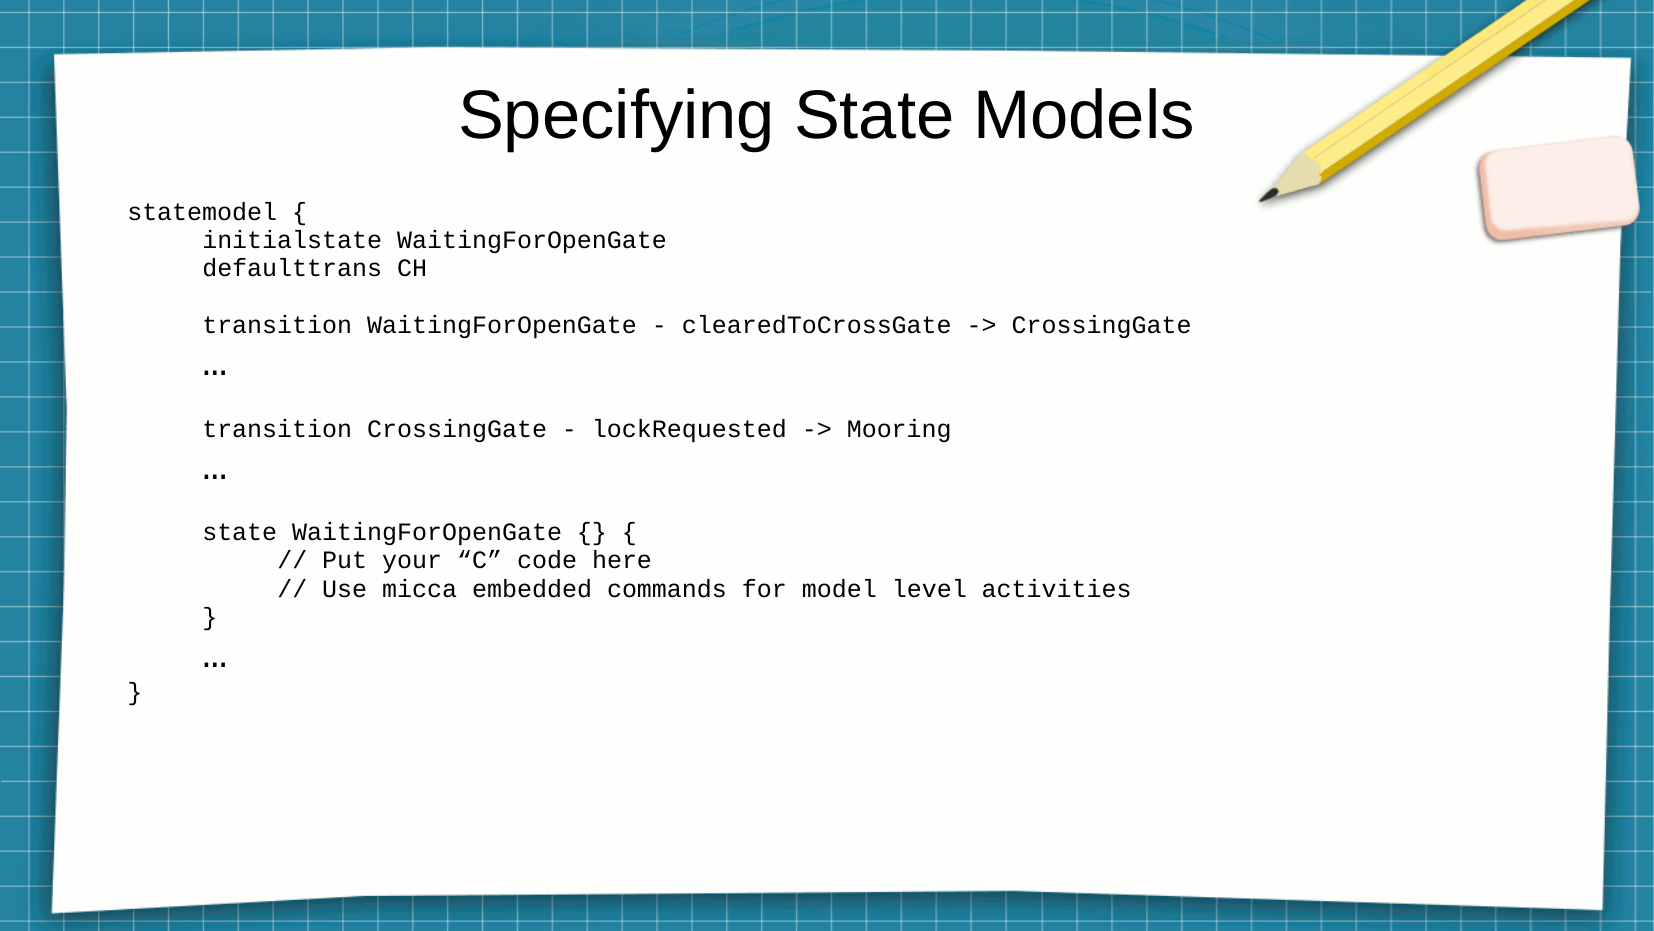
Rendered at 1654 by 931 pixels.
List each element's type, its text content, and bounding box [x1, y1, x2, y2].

title Specifying State Models [82, 37, 1571, 193]
picture [0, 0, 1654, 931]
text_box statemodel { initialstate WaitingForOpenGate defaulttrans CH transition WaitingForOpenGate - clearedToCrossGate -> CrossingGate … transition CrossingGate - lockRequested -> Mooring … state WaitingForOpenGate {} { // Put your “C” code here // Use micca embedded commands for model level activities } … } [112, 192, 1463, 751]
